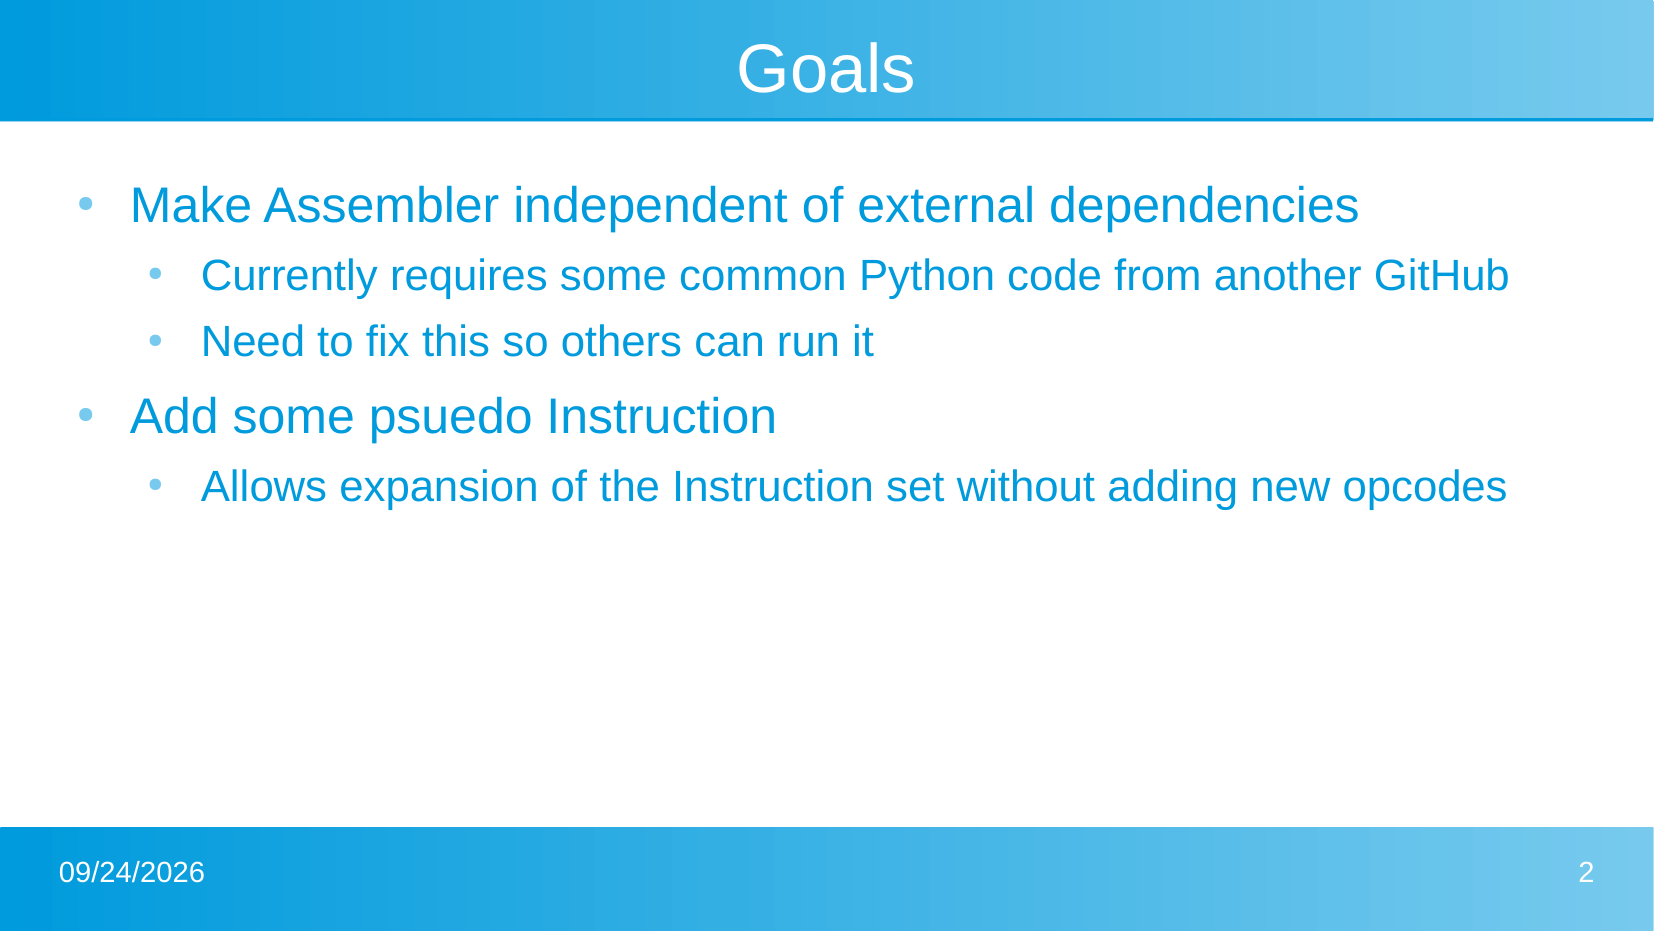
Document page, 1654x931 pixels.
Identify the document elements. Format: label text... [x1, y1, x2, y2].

title Goals [59, 29, 1595, 108]
list Make Assembler independent of external dependencies Currently requires some common Python code from another GitHub Need to fix this so others can run it Add some psuedo Instruction Allows expansion of the Instruction set without adding new opcodes [59, 177, 1595, 768]
